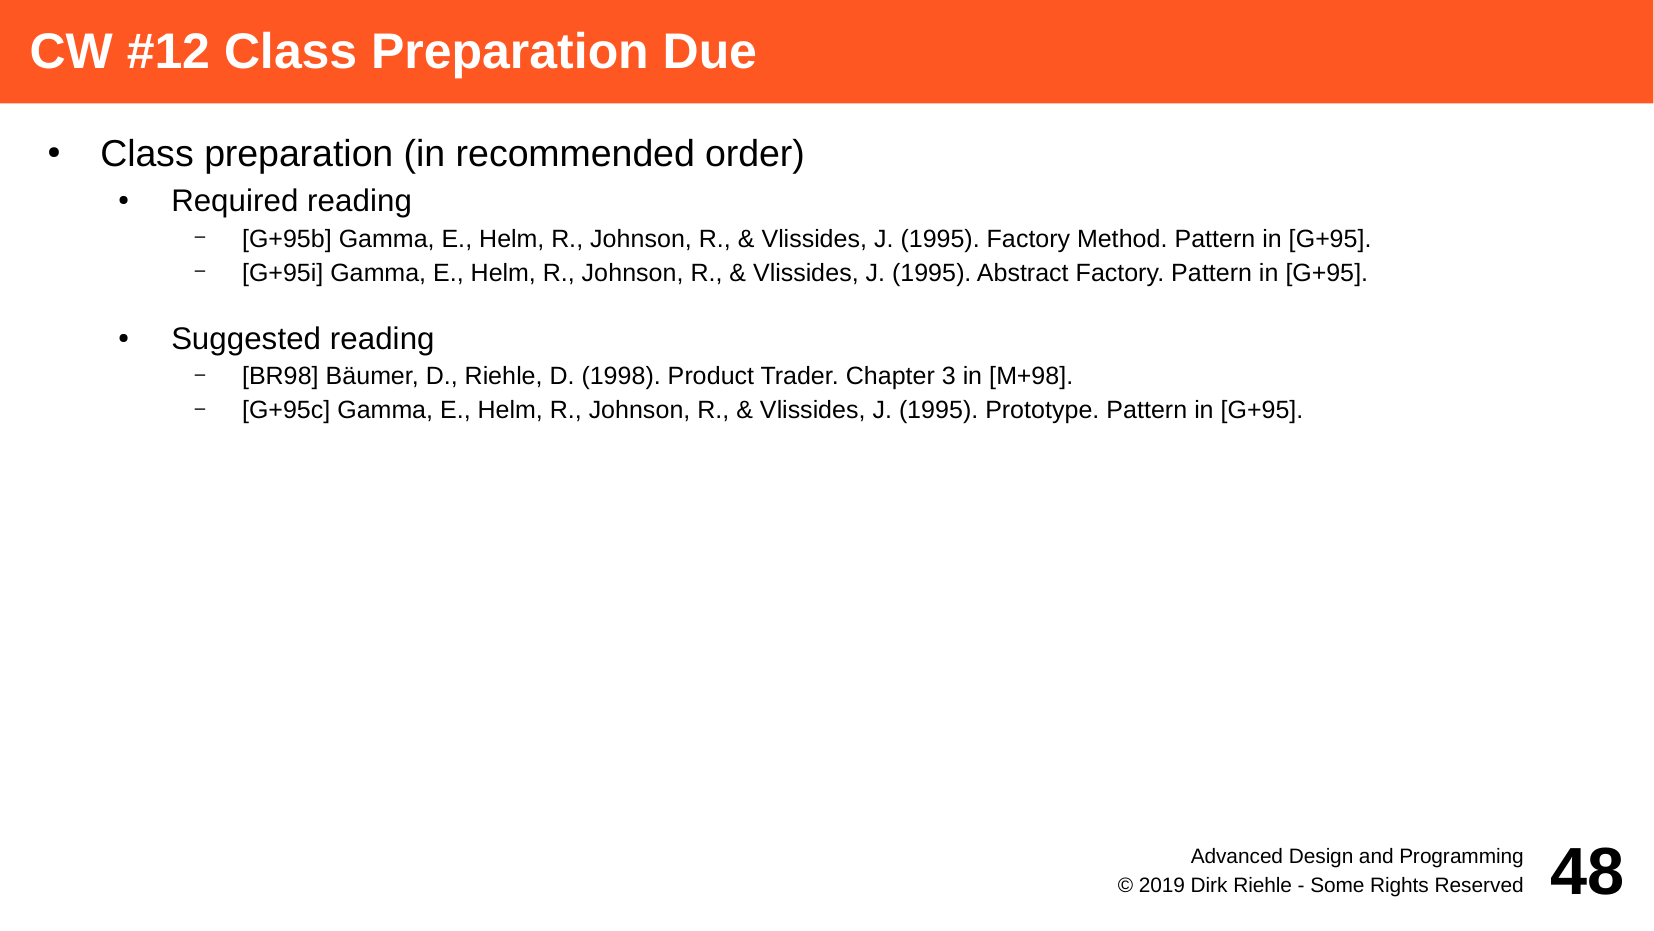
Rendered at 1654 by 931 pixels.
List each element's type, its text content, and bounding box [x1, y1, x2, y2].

title CW #12 Class Preparation Due [0, 0, 1654, 104]
list Class preparation (in recommended order) Required reading [G+95b] Gamma, E., Helm, R., Johnson, R., & Vlissides, J. (1995). Factory Method. Pattern in [G+95]. [G+95i] Gamma, E., Helm, R., Johnson, R., & Vlissides, J. (1995). Abstract Factory. Pattern in [G+95]. Suggested reading [BR98] Bäumer, D., Riehle, D. (1998). Product Trader. Chapter 3 in [M+98]. [G+95c] Gamma, E., Helm, R., Johnson, R., & Vlissides, J. (1995). Prototype. Pattern in [G+95]. [29, 132, 1625, 813]
